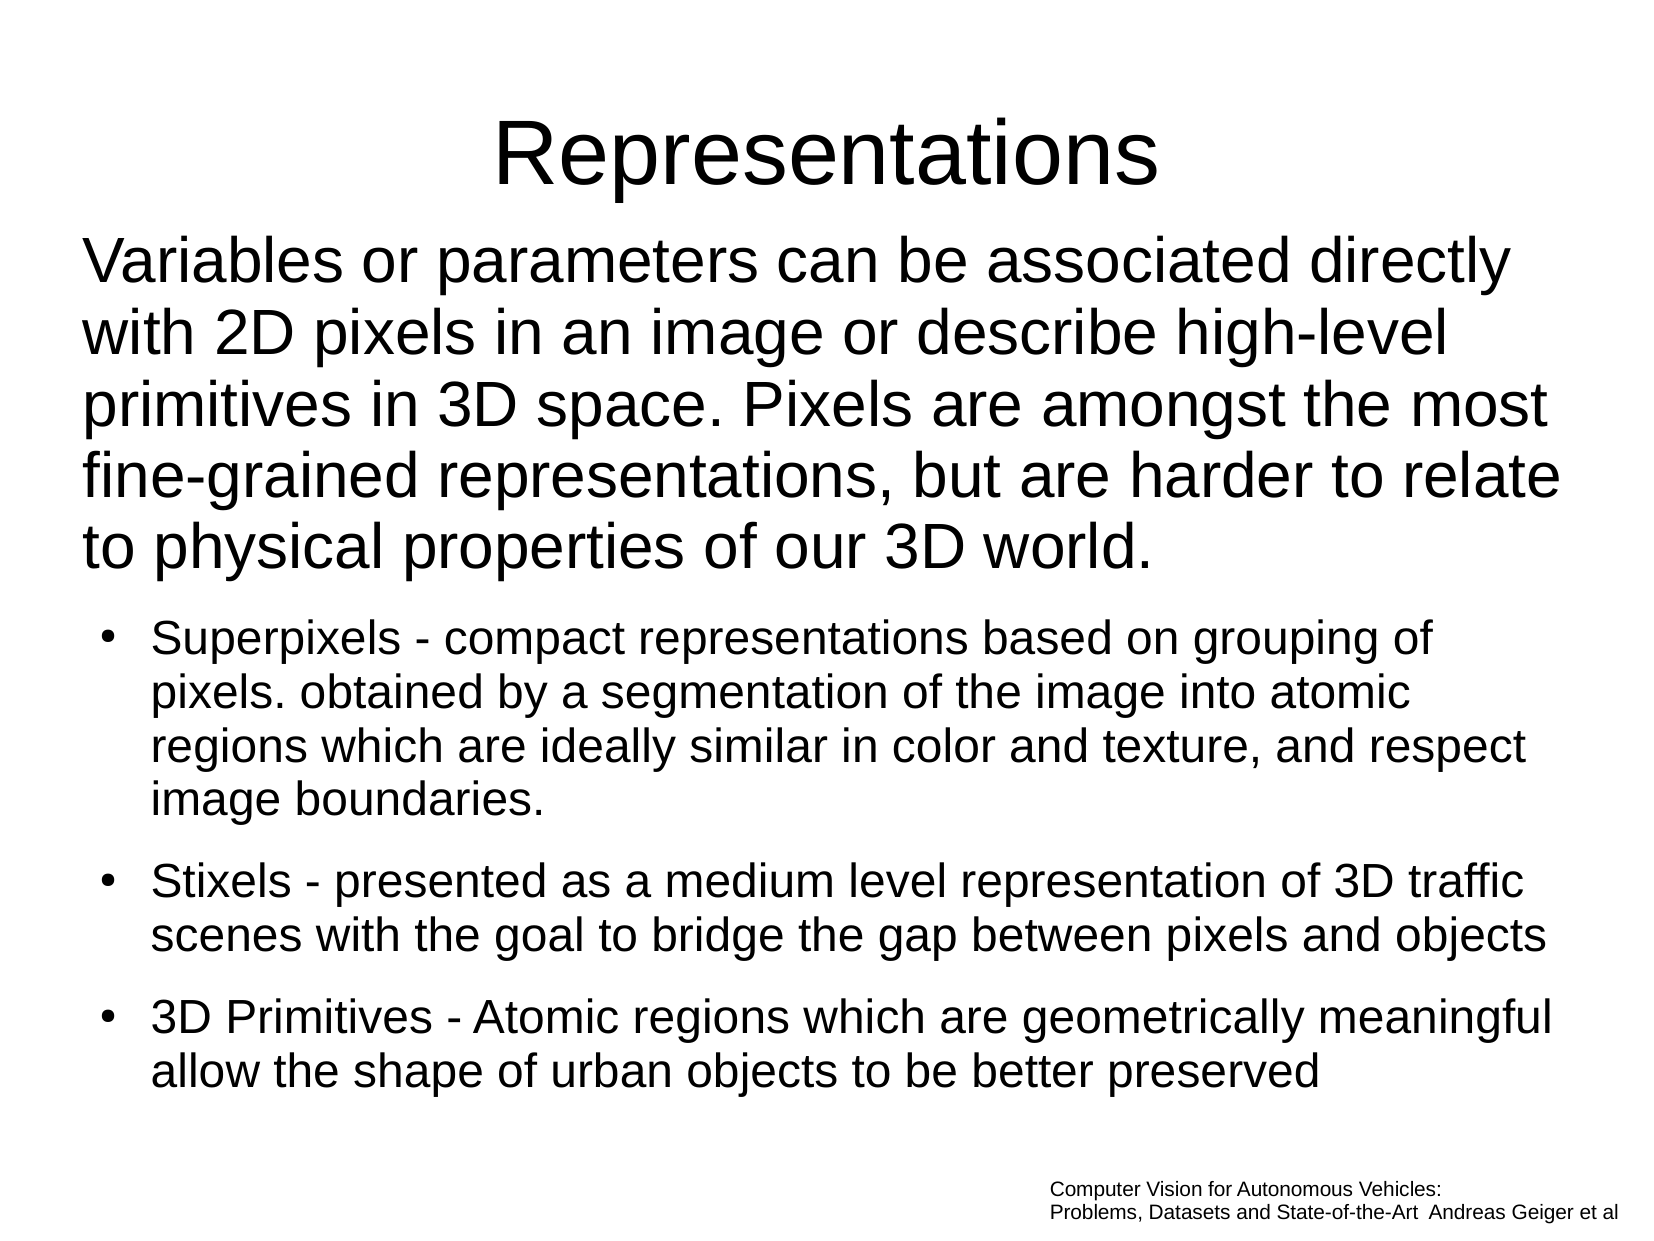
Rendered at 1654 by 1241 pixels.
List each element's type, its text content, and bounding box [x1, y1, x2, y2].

text_box Computer Vision for Autonomous Vehicles: Problems, Datasets and State-of-the-Art Andreas Geiger et al [1035, 1170, 1654, 1232]
title Representations [82, 49, 1571, 225]
list Variables or parameters can be associated directly with 2D pixels in an image or describe high-level primitives in 3D space. Pixels are amongst the most fine-grained representations, but are harder to relate to physical properties of our 3D world. Superpixels - compact representations based on grouping of pixels. obtained by a segmentation of the image into atomic regions which are ideally similar in color and texture, and respect image boundaries. Stixels - presented as a medium level representation of 3D traffic scenes with the goal to bridge the gap between pixels and objects 3D Primitives - Atomic regions which are geometrically meaningful allow the shape of urban objects to be better preserved [82, 225, 1571, 1186]
